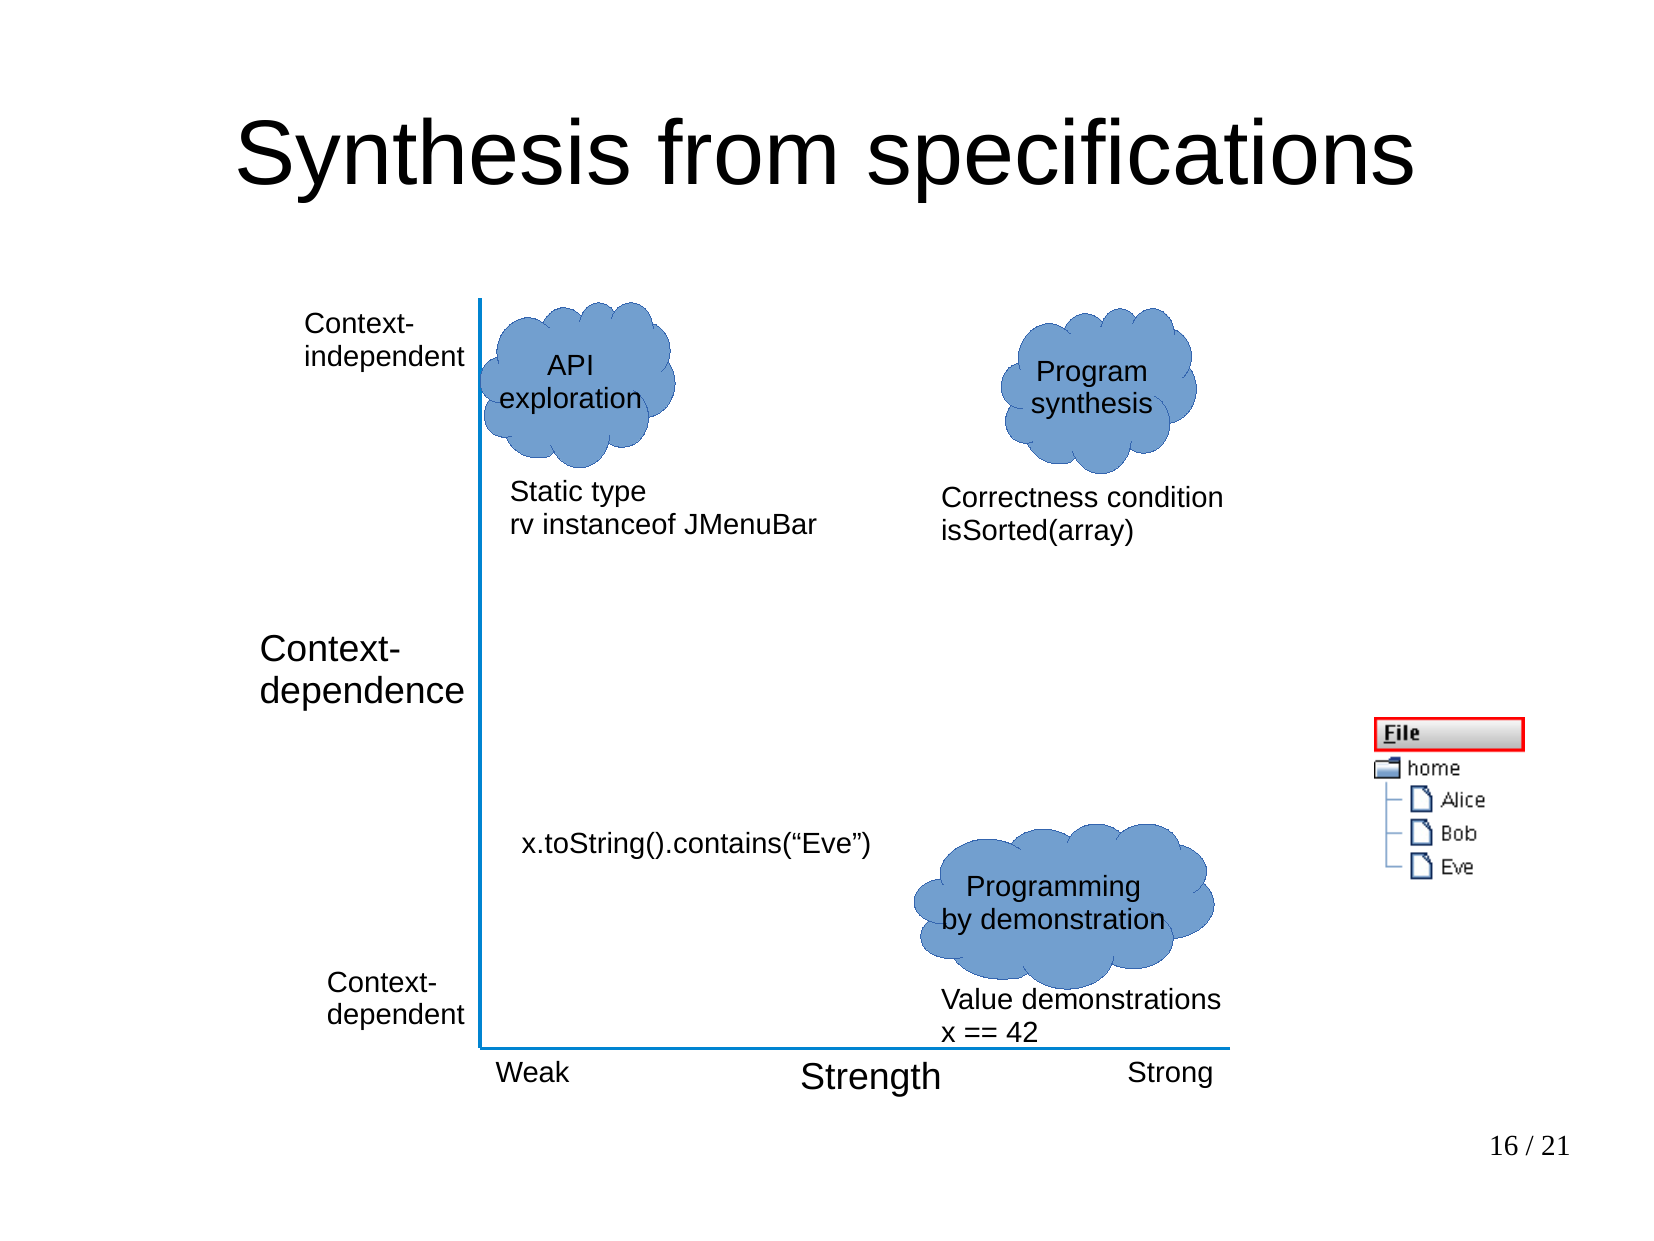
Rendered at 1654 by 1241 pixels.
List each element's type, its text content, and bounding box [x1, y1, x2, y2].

text_box Correctness condition isSorted(array) [926, 473, 1257, 554]
title Synthesis from specifications [82, 49, 1571, 257]
text_box Program synthesis [1001, 308, 1197, 473]
text_box Strength [785, 1048, 957, 1105]
text_box Value demonstrations x == 42 [926, 975, 1257, 1056]
text_box Context- independent [289, 300, 481, 391]
text_box Context- dependent [312, 958, 481, 1049]
text_box x.toString().contains(“Eve”) [506, 819, 897, 867]
text_box Strong [1112, 1056, 1229, 1096]
picture [1374, 717, 1525, 960]
text_box API exploration [480, 302, 676, 467]
text_box Context- dependence [244, 619, 481, 719]
text_box Weak [480, 1048, 586, 1096]
text_box Static type rv instanceof JMenuBar [495, 467, 841, 549]
text_box Programming by demonstration [914, 824, 1215, 975]
